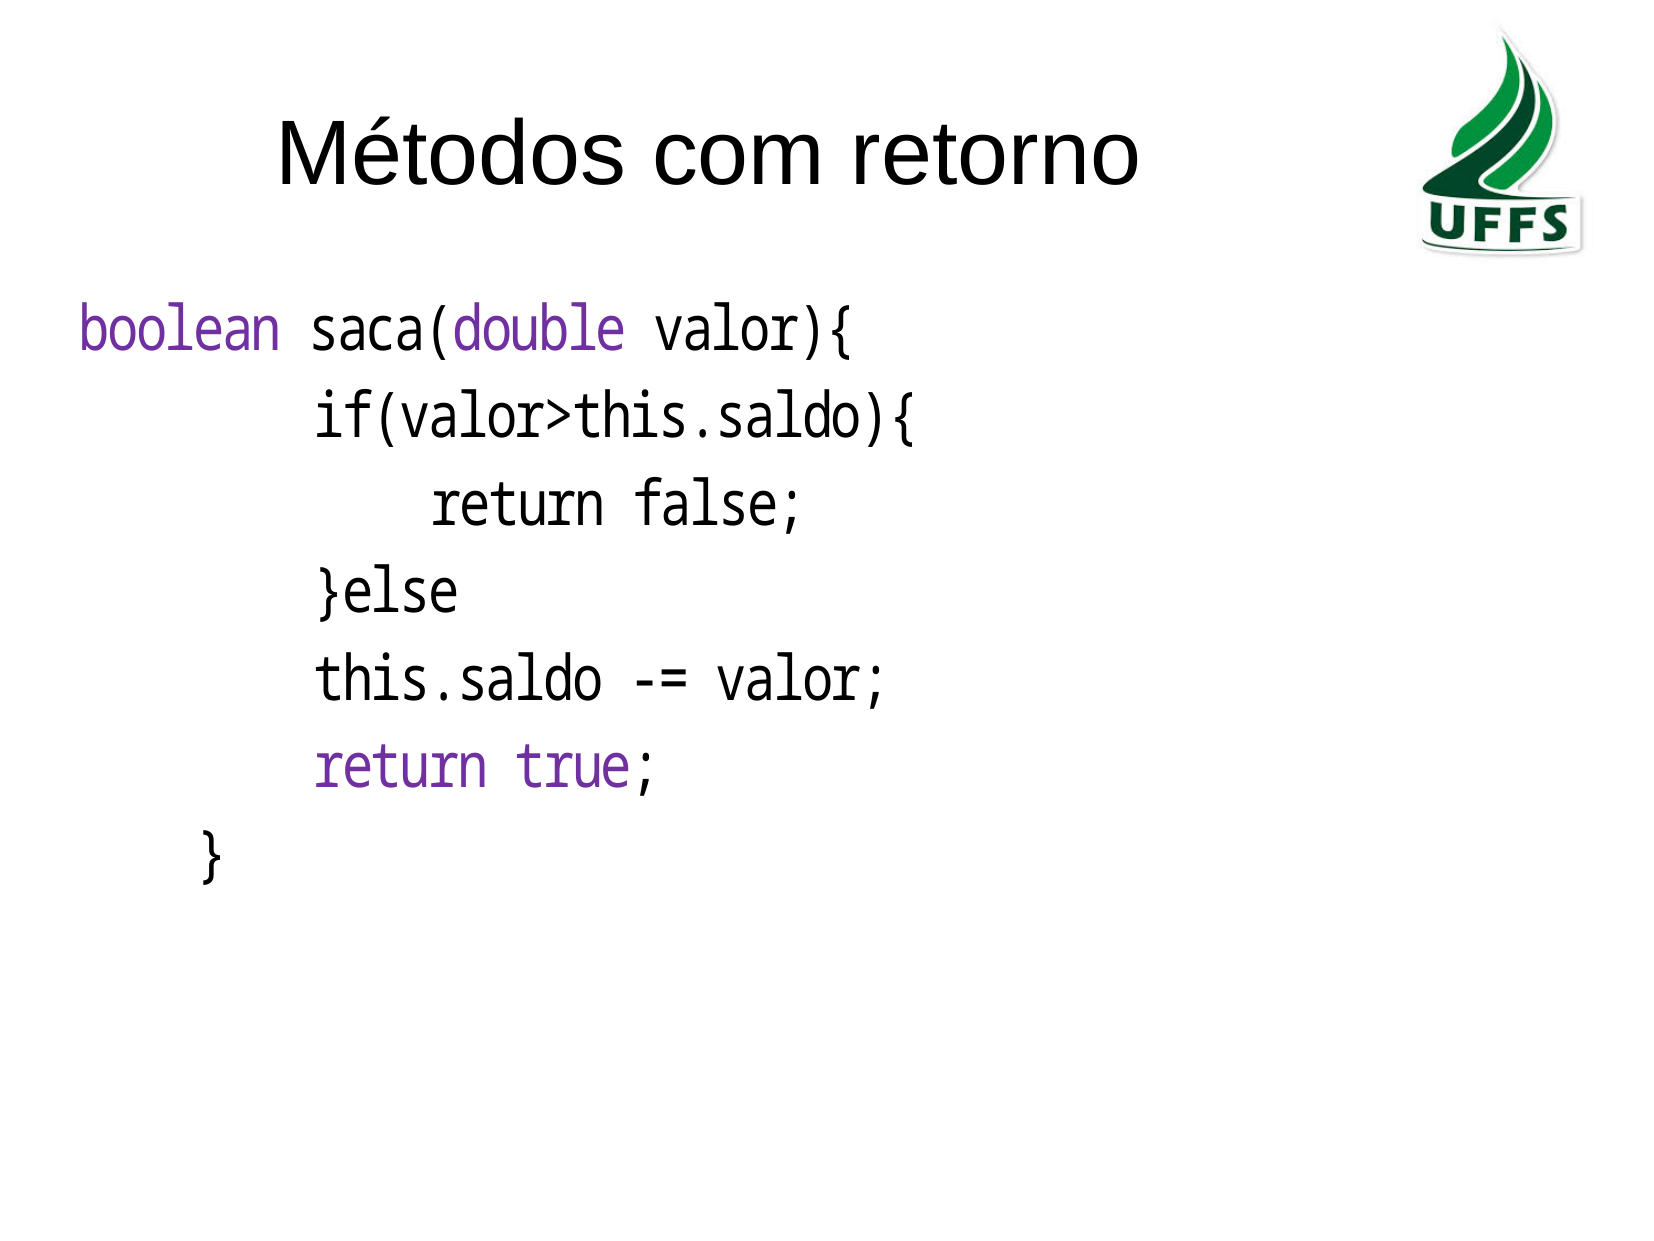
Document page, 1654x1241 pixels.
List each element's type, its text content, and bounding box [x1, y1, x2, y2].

title Métodos com retorno [82, 49, 1335, 257]
picture [47, 20, 1624, 965]
